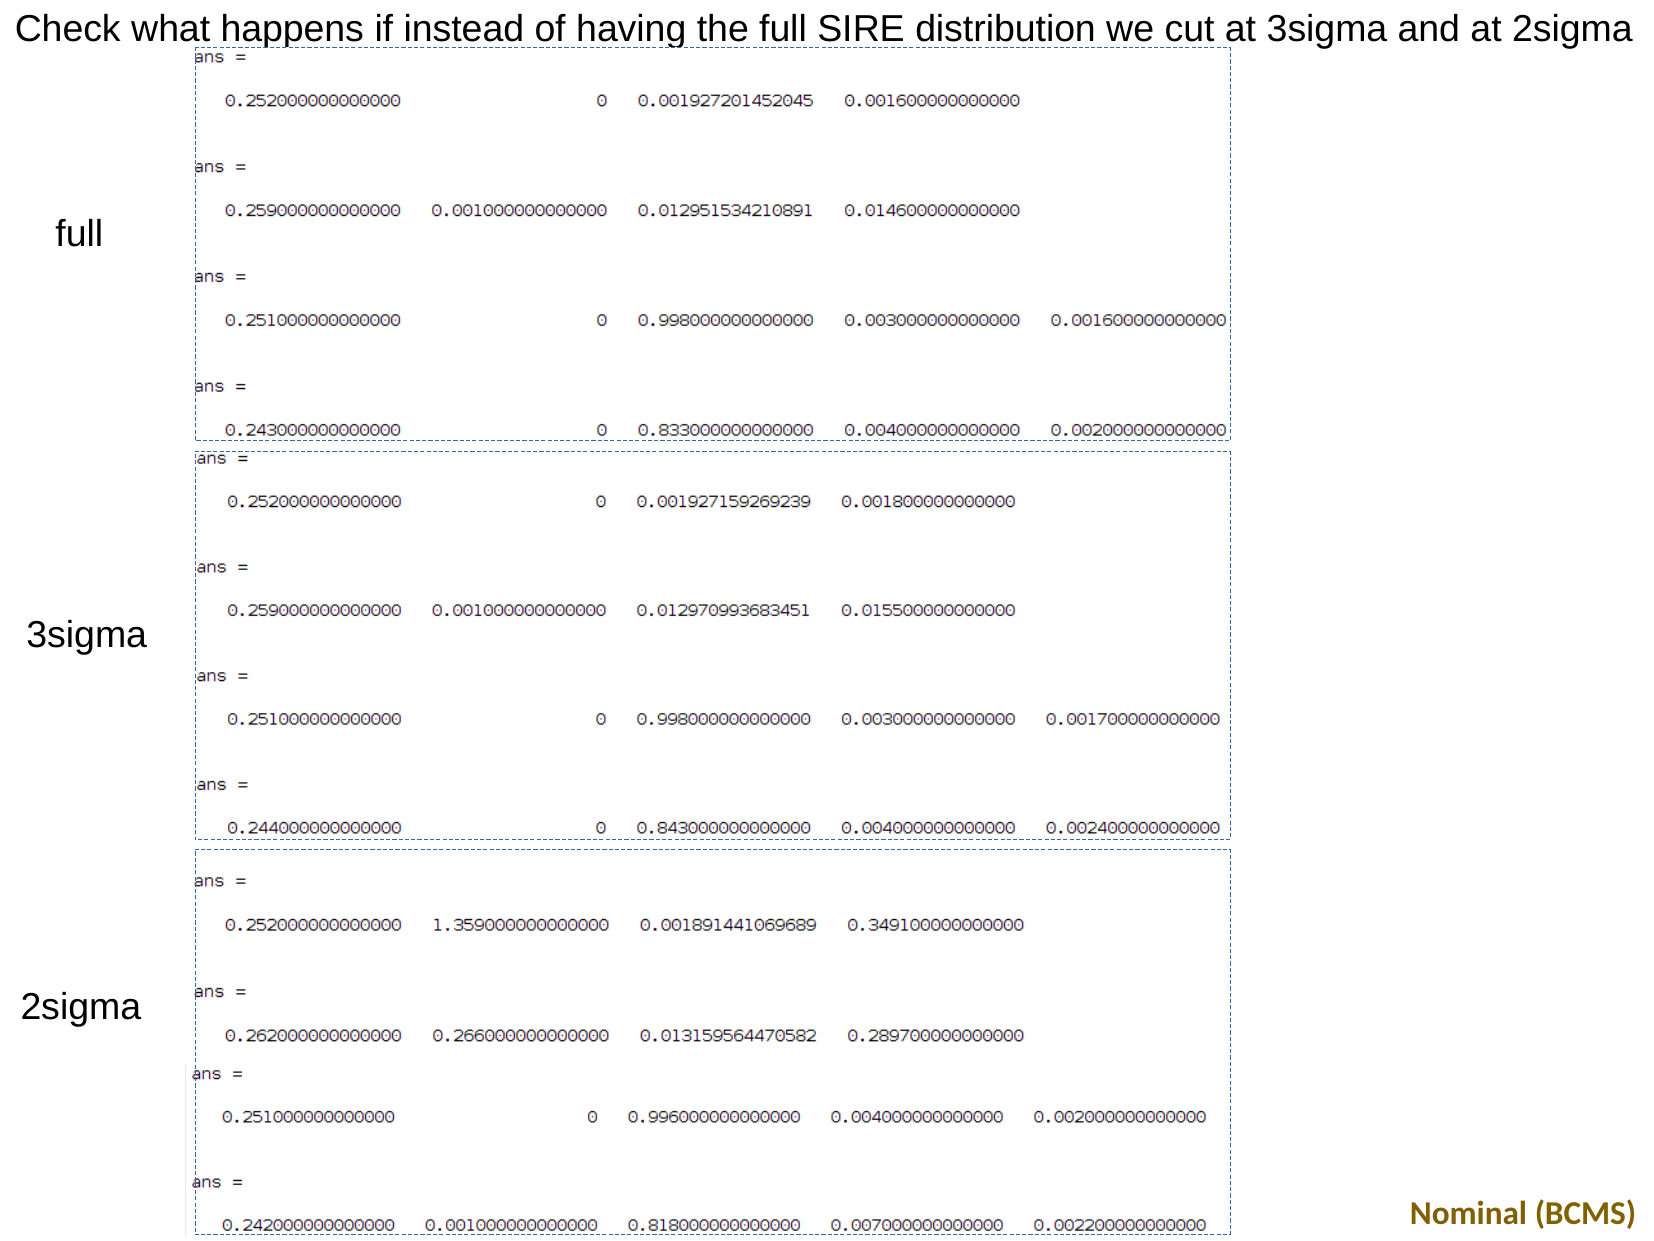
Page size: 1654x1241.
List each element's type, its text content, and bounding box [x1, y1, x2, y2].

picture [195, 47, 1231, 441]
text_box Nominal (BCMS) [1395, 1192, 1652, 1241]
picture [185, 1064, 1212, 1236]
text_box full [40, 204, 119, 262]
picture [191, 867, 1026, 1048]
text_box 2sigma [5, 978, 156, 1036]
text_box 3sigma [11, 606, 162, 664]
picture [195, 451, 1231, 840]
text_box Check what happens if instead of having the full SIRE distribution we cut at 3sigma and at 2sigma [0, 0, 1654, 141]
